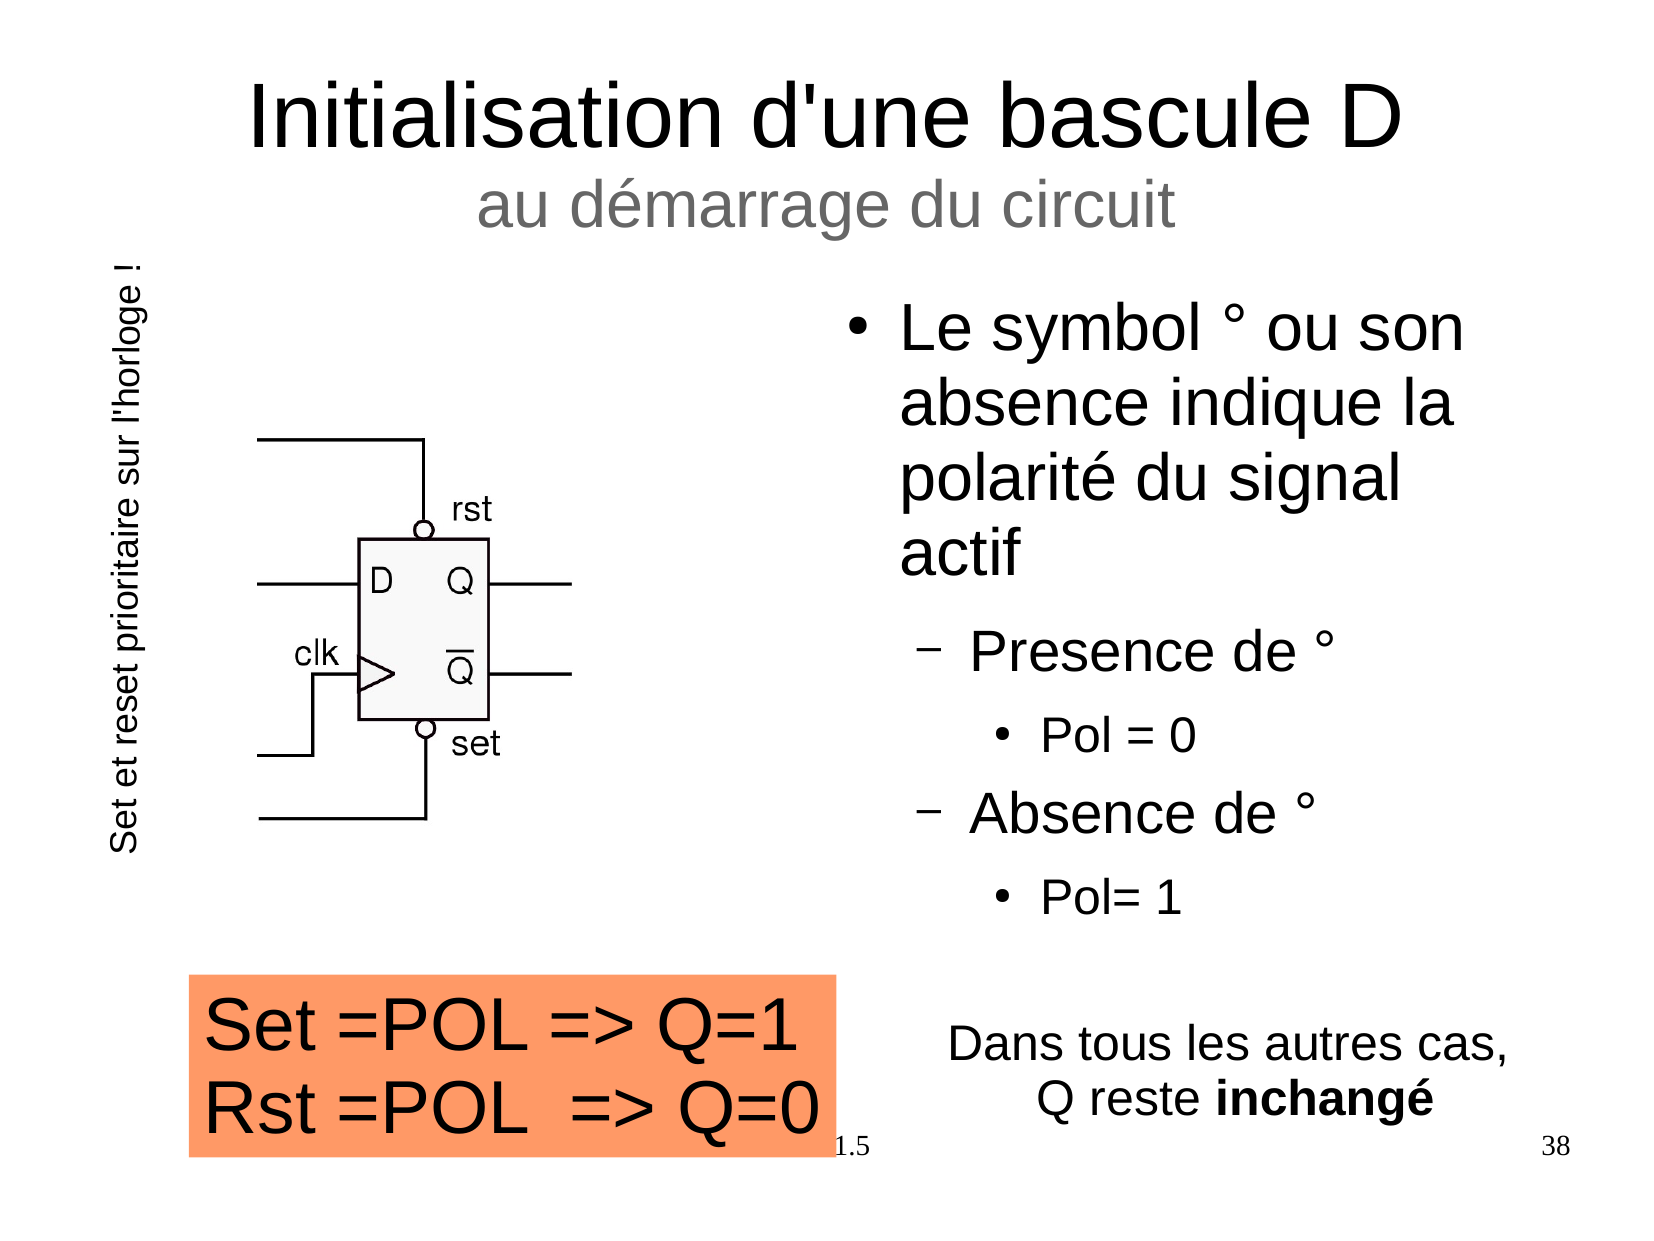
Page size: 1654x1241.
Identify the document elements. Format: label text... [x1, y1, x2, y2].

picture [34, 360, 804, 922]
text_box Set =POL => Q=1 Rst =POL => Q=0 [188, 974, 837, 1158]
text_box Dans tous les autres cas, Q reste inchangé [933, 1007, 1539, 1135]
list Le symbol ° ou son absence indique la polarité du signal actif Presence de ° Pol = 0 Absence de ° Pol= 1 [828, 290, 1539, 1010]
title Initialisation d'une bascule D au démarrage du circuit [82, 49, 1571, 257]
text_box Set et reset prioritaire sur l'horloge ! [94, 248, 155, 871]
